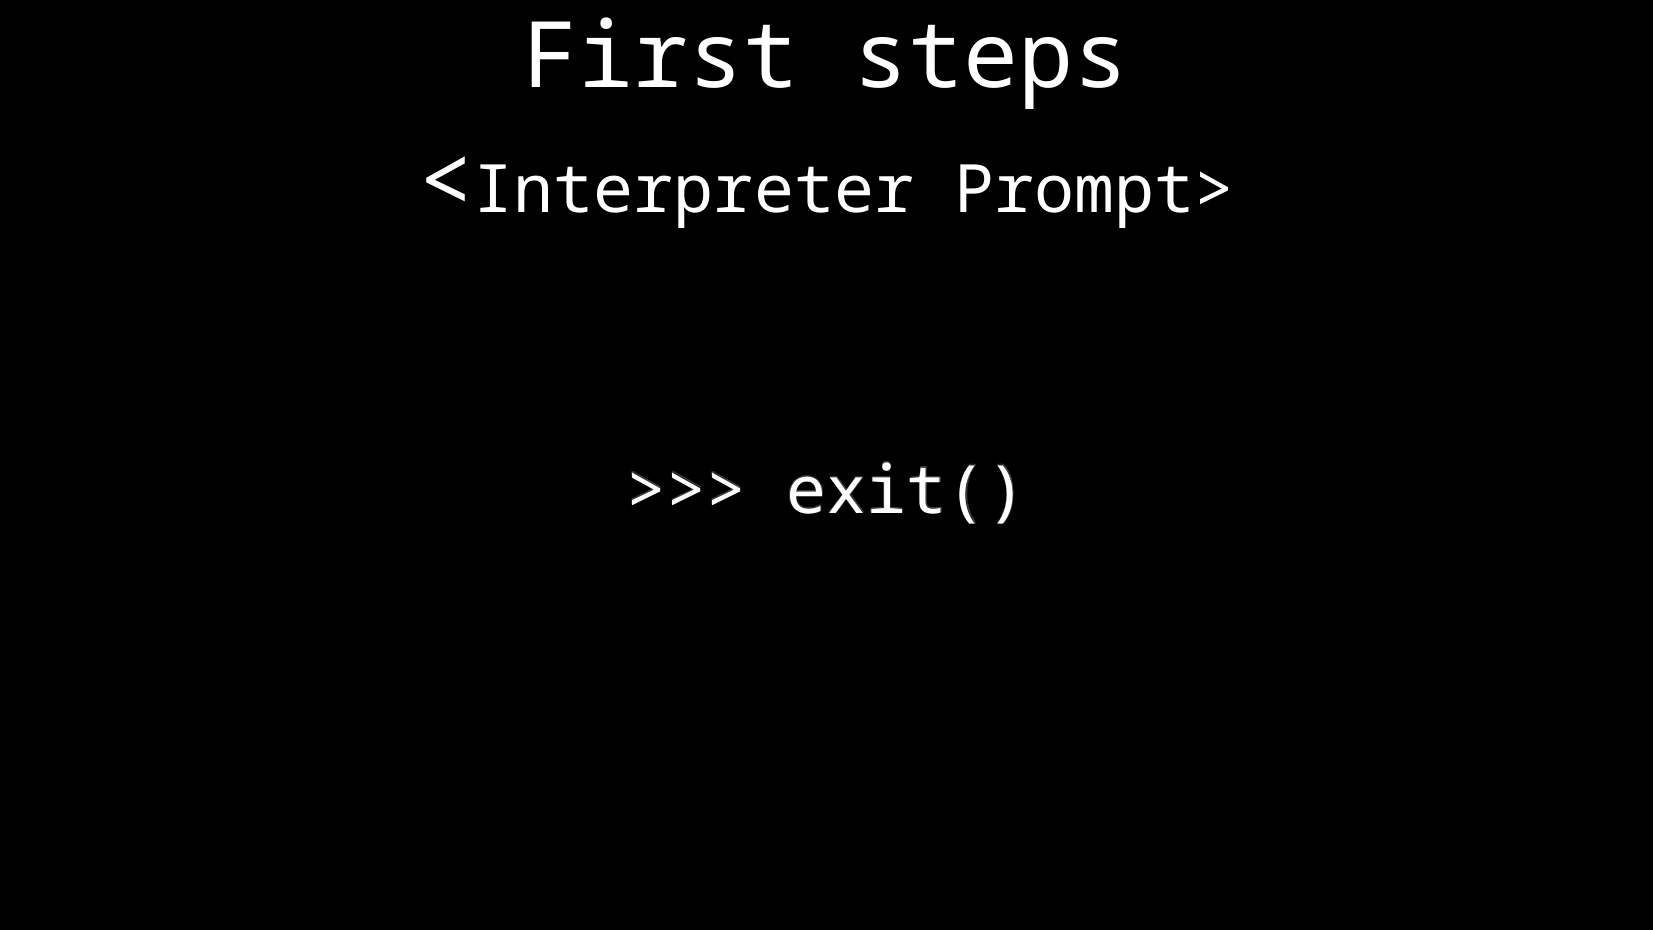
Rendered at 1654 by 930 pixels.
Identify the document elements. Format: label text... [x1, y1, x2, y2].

subtitle >>> exit() [82, 217, 1571, 757]
title First steps <Interpreter Prompt> [82, 22, 1571, 207]
